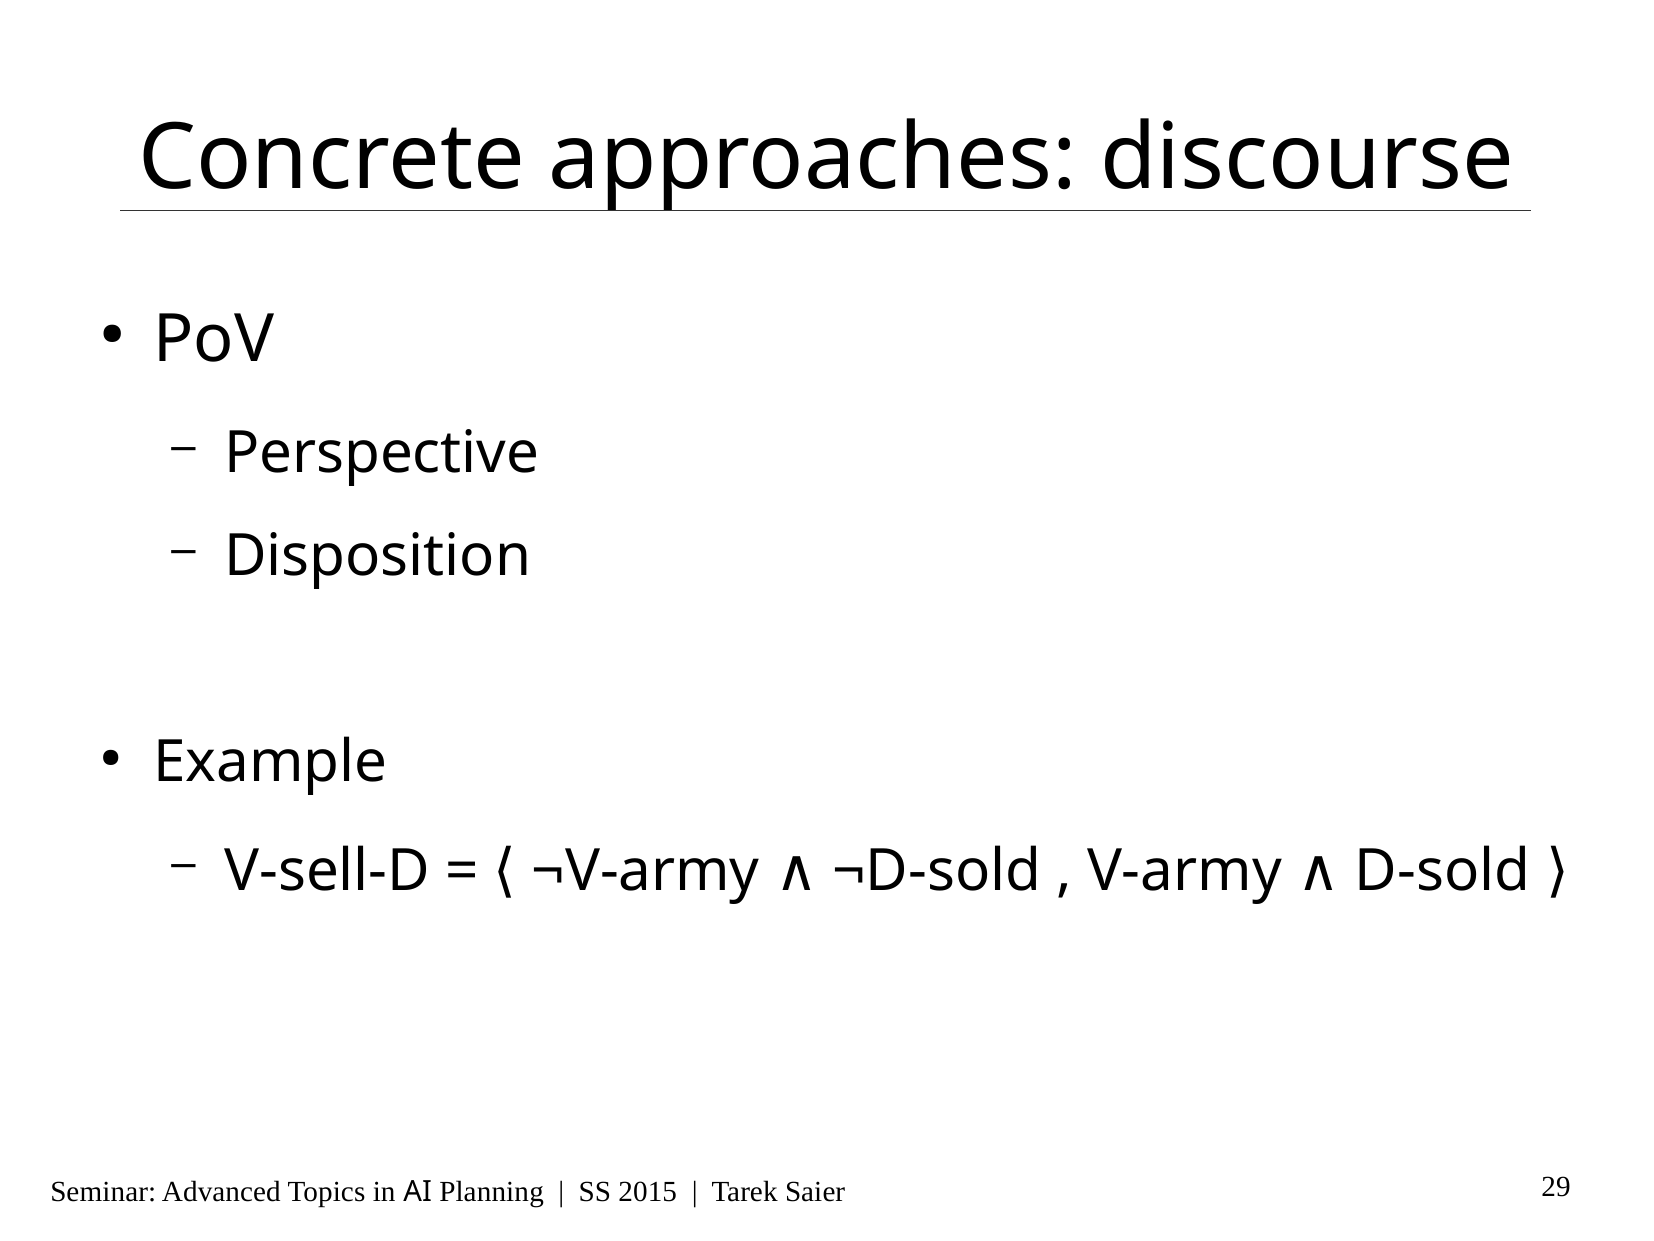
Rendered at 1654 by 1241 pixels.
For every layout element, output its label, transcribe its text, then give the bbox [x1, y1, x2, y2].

list PoV Perspective Disposition Example V-sell-D = ⟨ ¬V-army ∧ ¬D-sold , V-army ∧ D-sold ⟩ [82, 290, 1571, 995]
title Concrete approaches: discourse [82, 49, 1571, 257]
